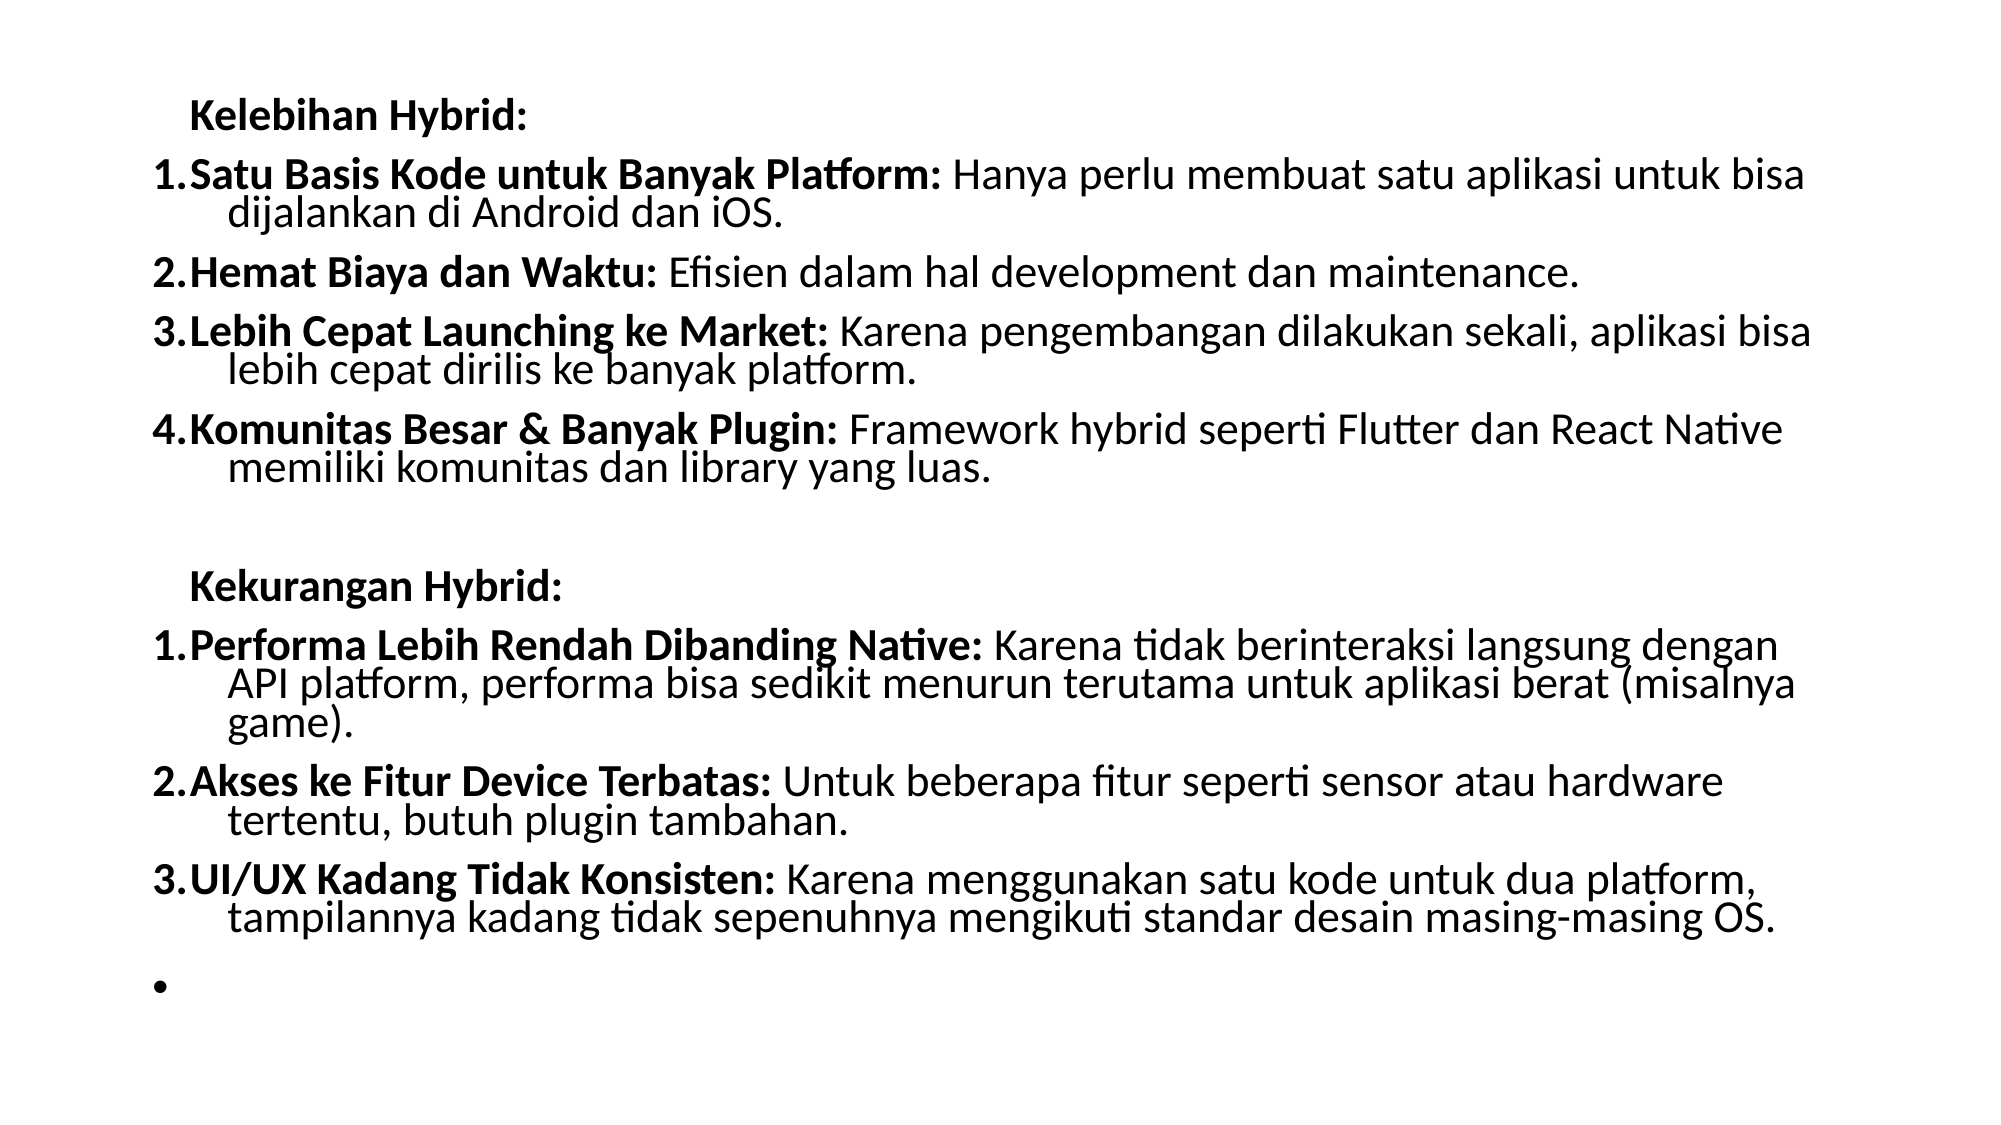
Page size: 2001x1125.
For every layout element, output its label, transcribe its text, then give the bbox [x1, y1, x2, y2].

list Kelebihan Hybrid: Satu Basis Kode untuk Banyak Platform: Hanya perlu membuat satu aplikasi untuk bisa dijalankan di Android dan iOS. Hemat Biaya dan Waktu: Efisien dalam hal development dan maintenance. Lebih Cepat Launching ke Market: Karena pengembangan dilakukan sekali, aplikasi bisa lebih cepat dirilis ke banyak platform. Komunitas Besar & Banyak Plugin: Framework hybrid seperti Flutter dan React Native memiliki komunitas dan library yang luas. Kekurangan Hybrid: Performa Lebih Rendah Dibanding Native: Karena tidak berinteraksi langsung dengan API platform, performa bisa sedikit menurun terutama untuk aplikasi berat (misalnya game). Akses ke Fitur Device Terbatas: Untuk beberapa fitur seperti sensor atau hardware tertentu, butuh plugin tambahan. UI/UX Kadang Tidak Konsisten: Karena menggunakan satu kode untuk dua platform, tampilannya kadang tidak sepenuhnya mengikuti standar desain masing-masing OS. [137, 91, 1863, 1014]
